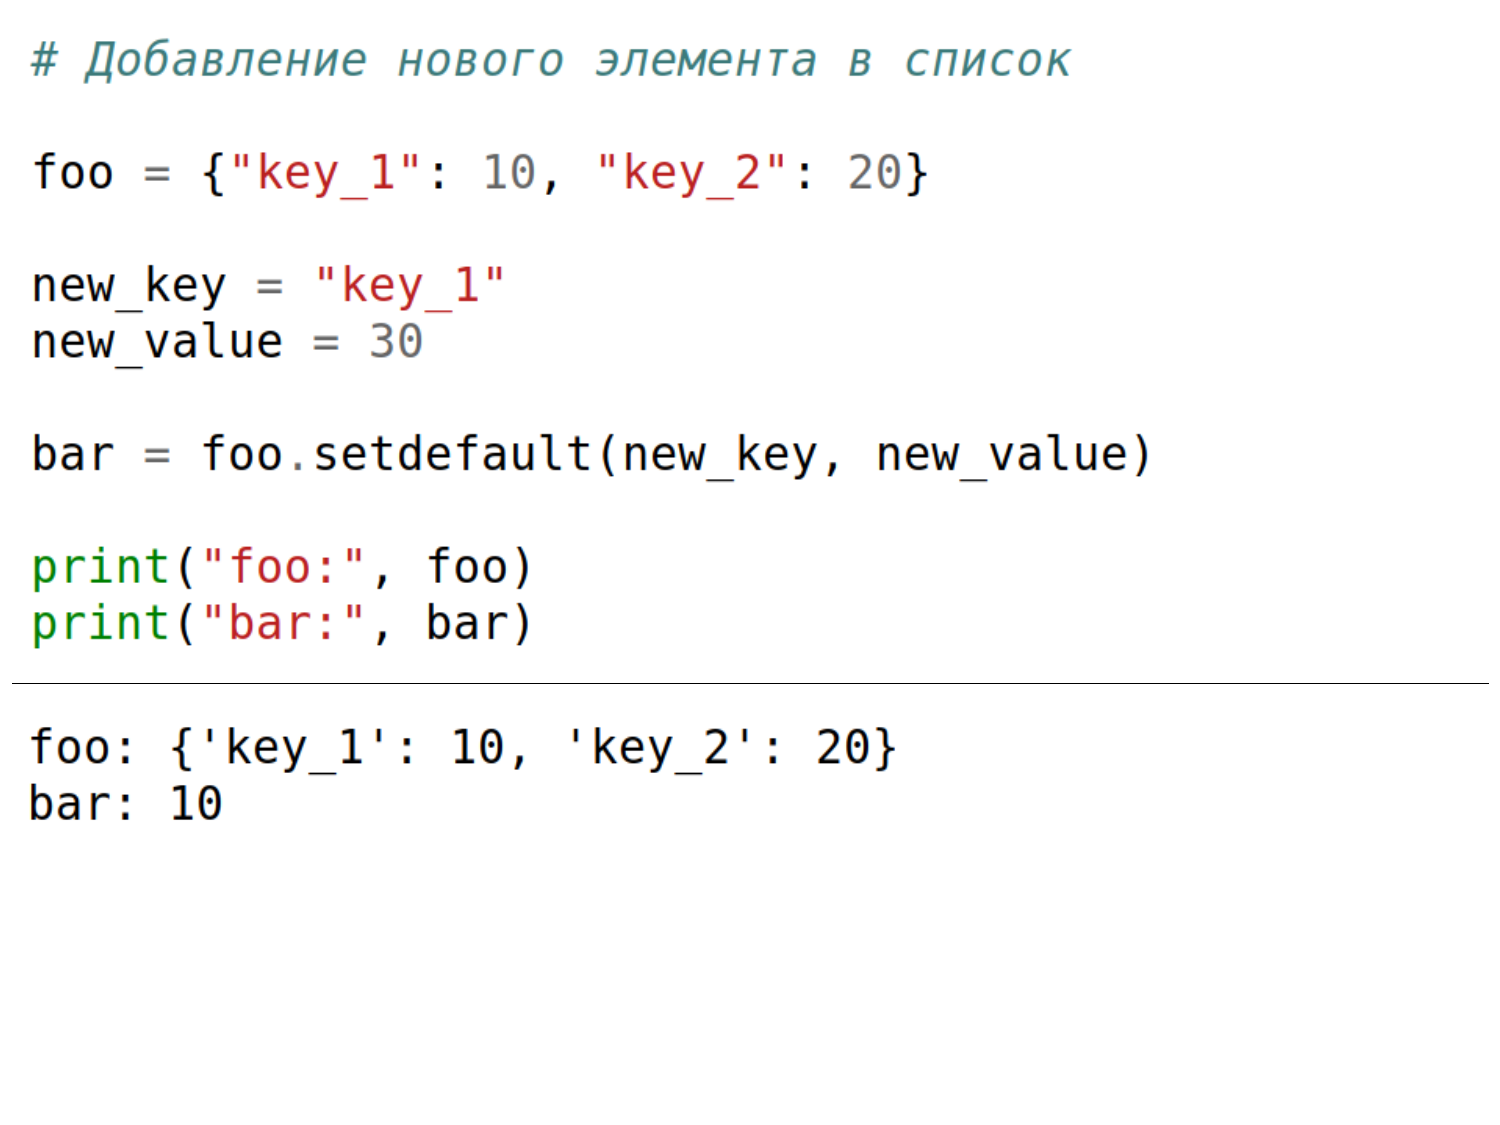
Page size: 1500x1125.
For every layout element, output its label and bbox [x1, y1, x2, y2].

picture [16, 715, 906, 831]
picture [18, 26, 1166, 669]
